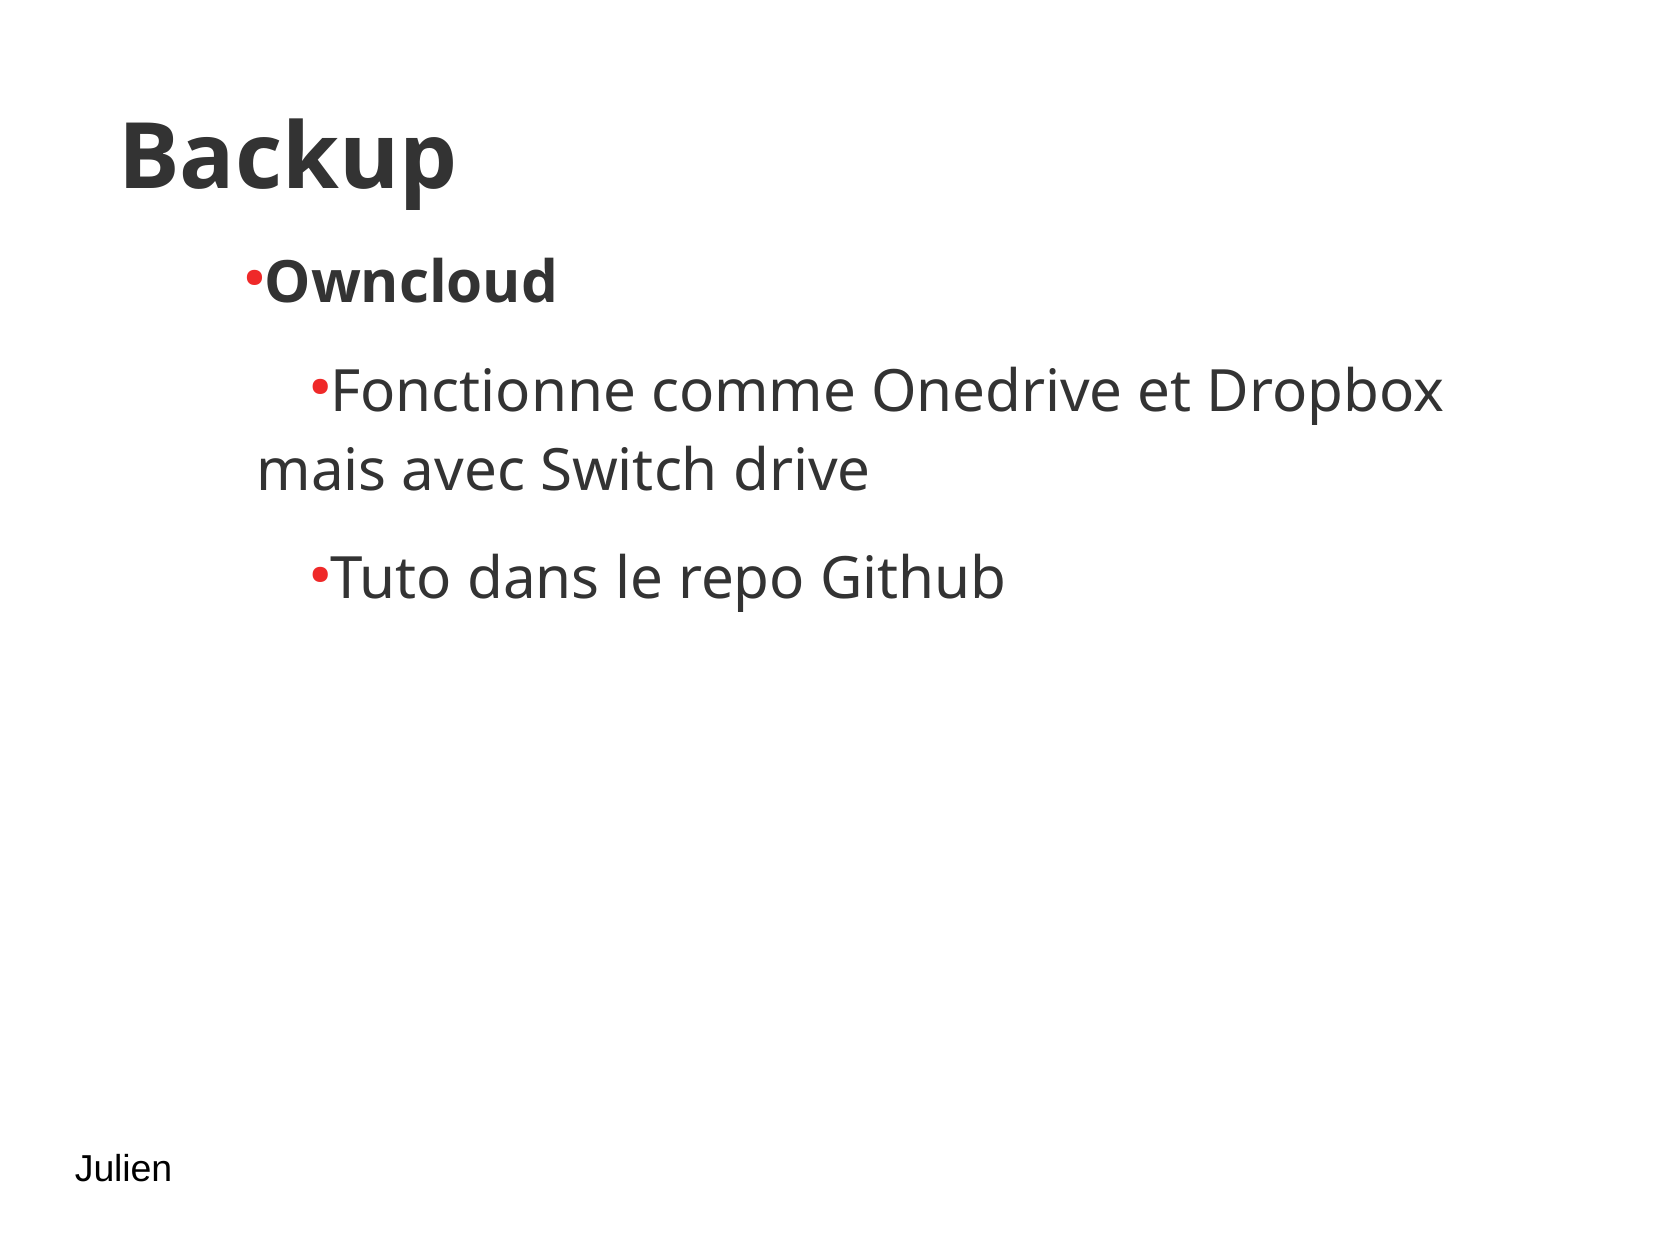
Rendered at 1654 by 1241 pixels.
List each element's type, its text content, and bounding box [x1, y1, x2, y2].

title Backup [118, 49, 1571, 257]
text_box Julien [60, 1139, 193, 1199]
list Owncloud Fonctionne comme Onedrive et Dropbox mais avec Switch drive Tuto dans le repo Github [118, 240, 1536, 1074]
